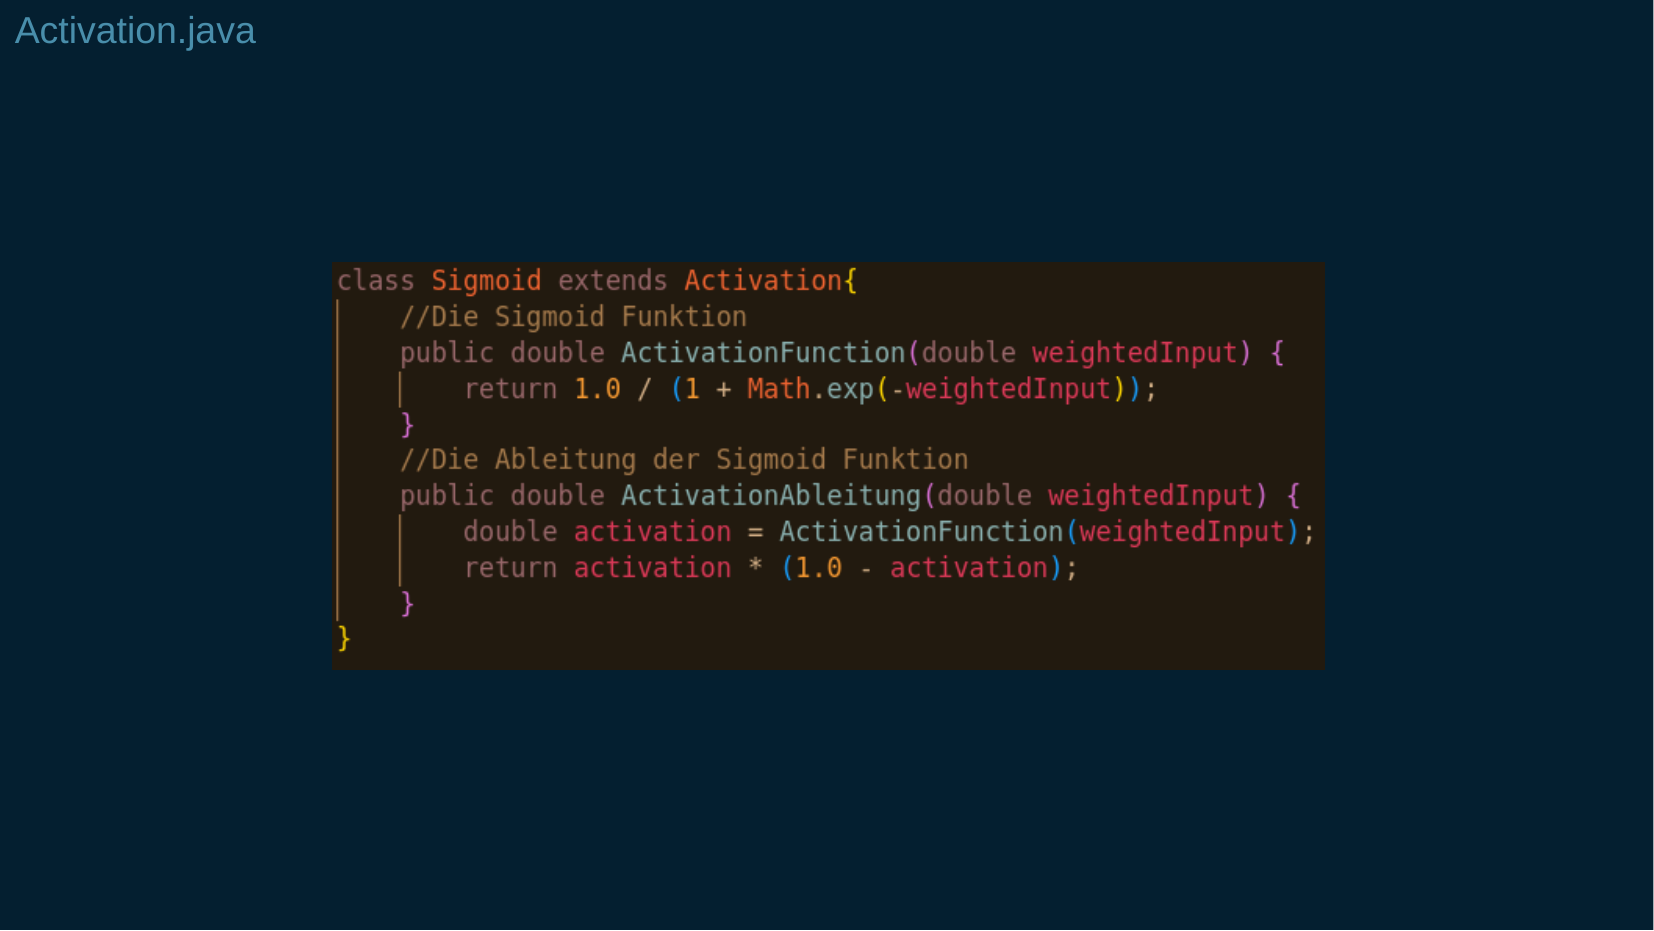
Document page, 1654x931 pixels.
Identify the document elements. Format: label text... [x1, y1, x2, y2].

text_box Activation.java [0, 2, 591, 60]
picture [332, 262, 1325, 670]
